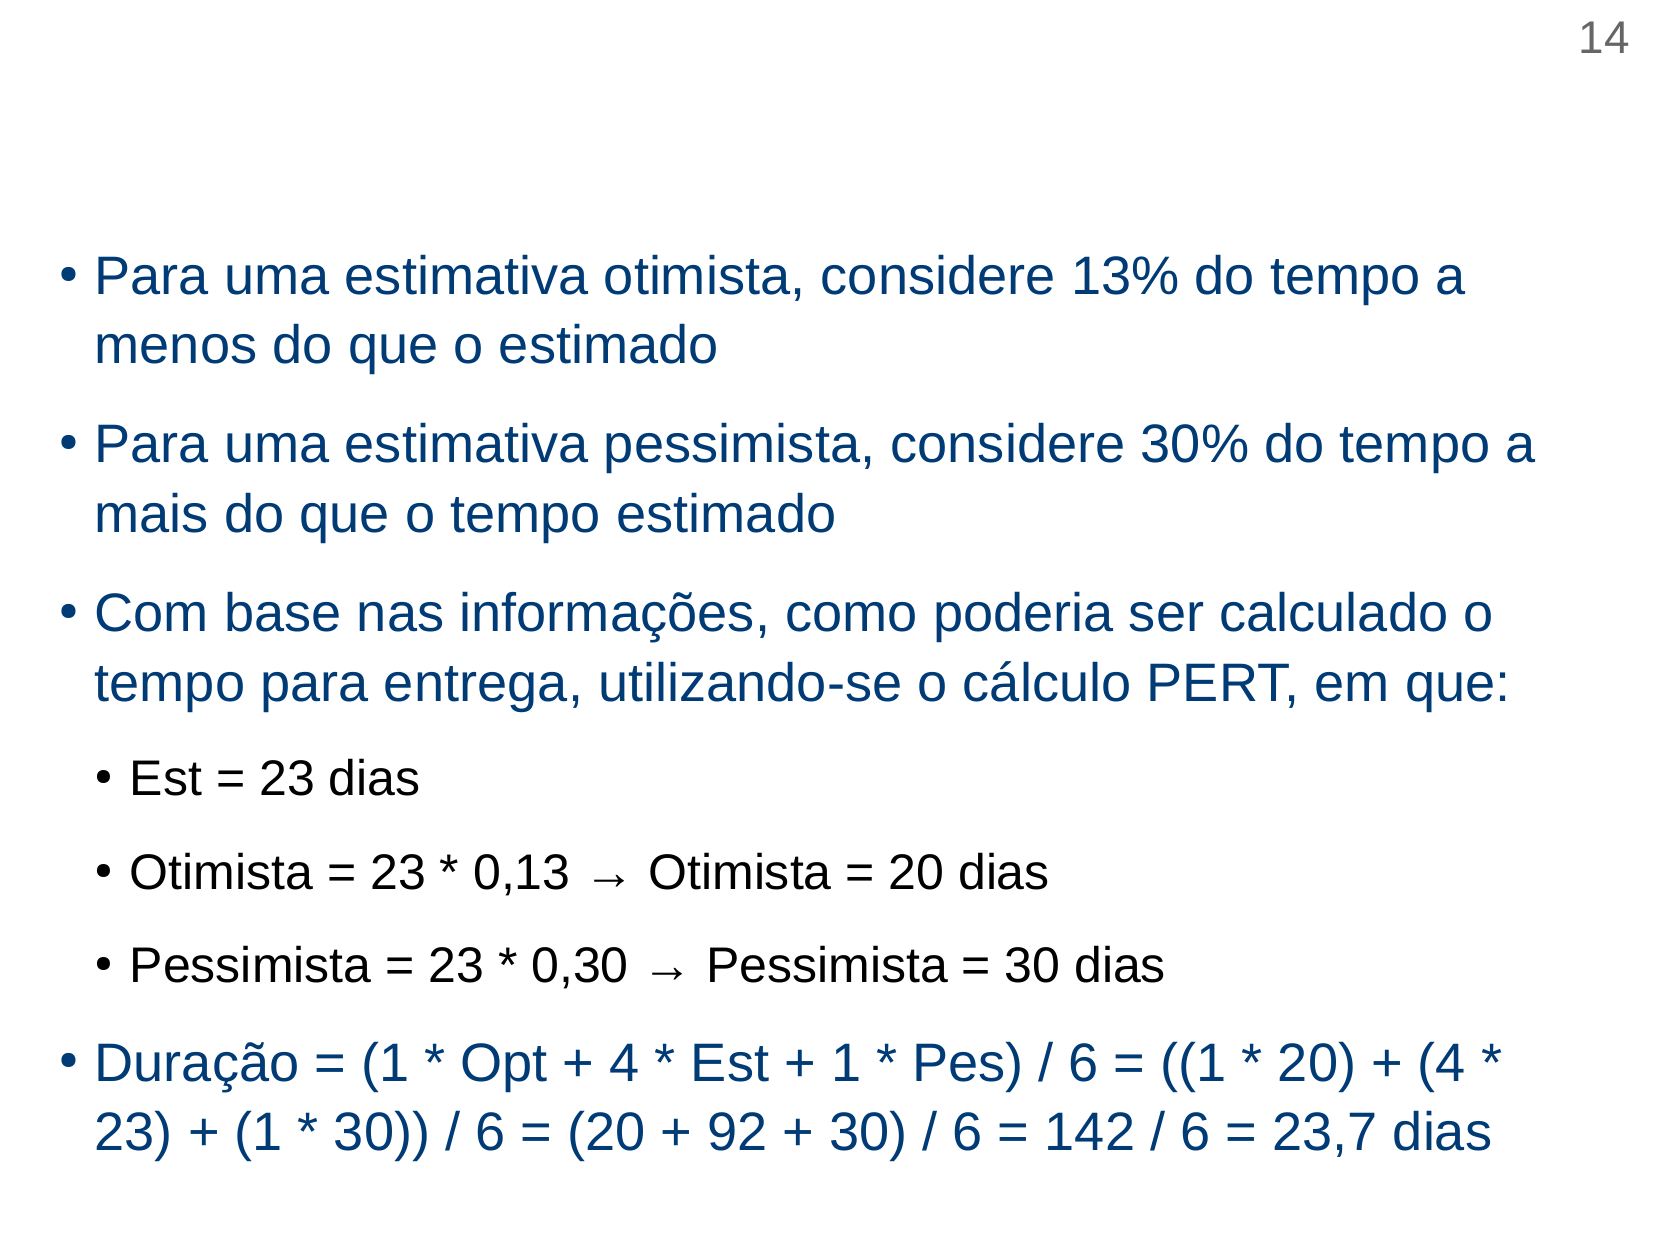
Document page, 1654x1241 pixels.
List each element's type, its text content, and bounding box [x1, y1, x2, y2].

list Para uma estimativa otimista, considere 13% do tempo a menos do que o estimado Para uma estimativa pessimista, considere 30% do tempo a mais do que o tempo estimado Com base nas informações, como poderia ser calculado o tempo para entrega, utilizando-se o cálculo PERT, em que: Est = 23 dias Otimista = 23 * 0,13 → Otimista = 20 dias Pessimista = 23 * 0,30 → Pessimista = 30 dias Duração = (1 * Opt + 4 * Est + 1 * Pes) / 6 = ((1 * 20) + (4 * 23) + (1 * 30)) / 6 = (20 + 92 + 30) / 6 = 142 / 6 = 23,7 dias [59, 236, 1595, 1211]
